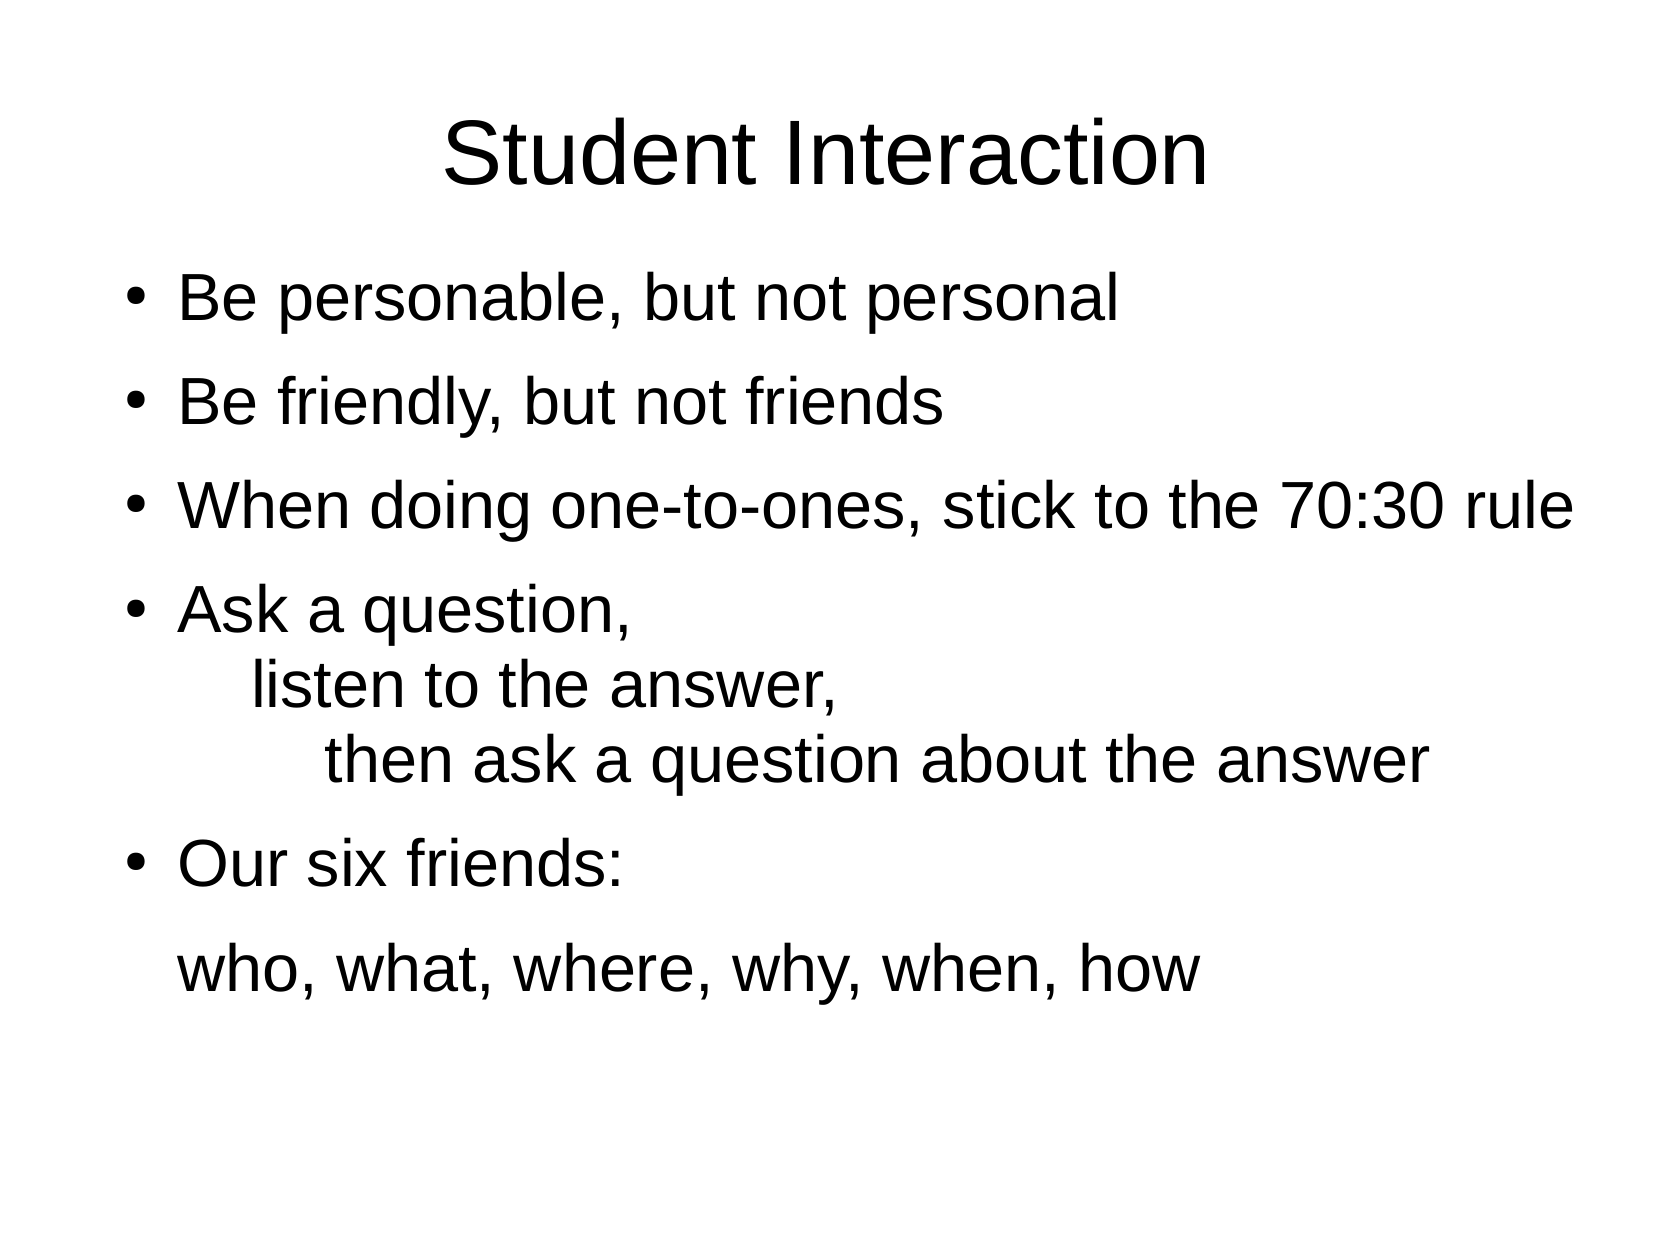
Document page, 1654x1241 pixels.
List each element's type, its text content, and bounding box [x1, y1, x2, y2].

title Student Interaction [82, 49, 1571, 257]
list Be personable, but not personal Be friendly, but not friends When doing one-to-ones, stick to the 70:30 rule Ask a question, listen to the answer, then ask a question about the answer Our six friends: who, what, where, why, when, how [106, 259, 1595, 1108]
